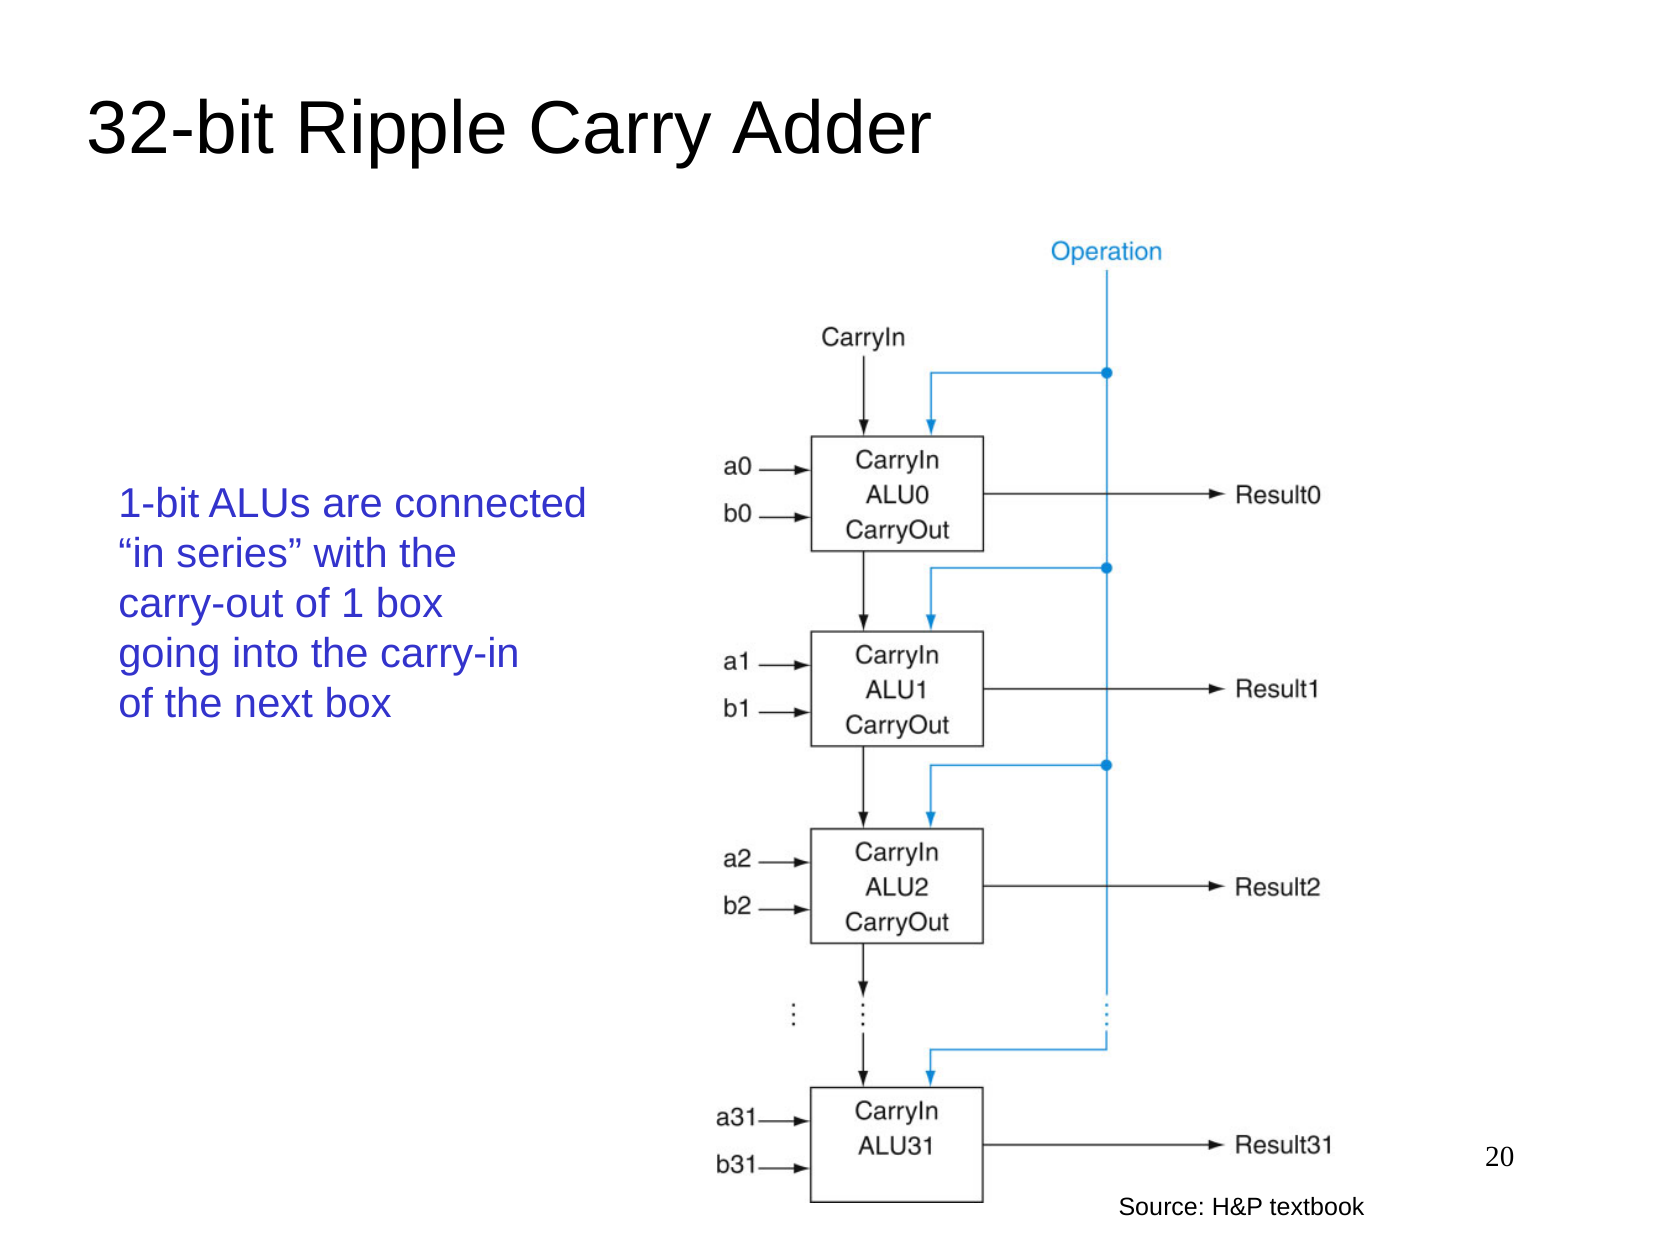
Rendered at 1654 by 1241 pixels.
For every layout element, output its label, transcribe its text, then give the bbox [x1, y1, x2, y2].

text_box 1-bit ALUs are connected “in series” with the carry-out of 1 box going into the carry-in of the next box [69, 468, 603, 735]
picture [716, 238, 1335, 1203]
text_box <number> [1335, 1129, 1530, 1213]
text_box Source: H&P textbook [1103, 1182, 1380, 1229]
text_box 32-bit Ripple Carry Adder [72, 71, 949, 177]
